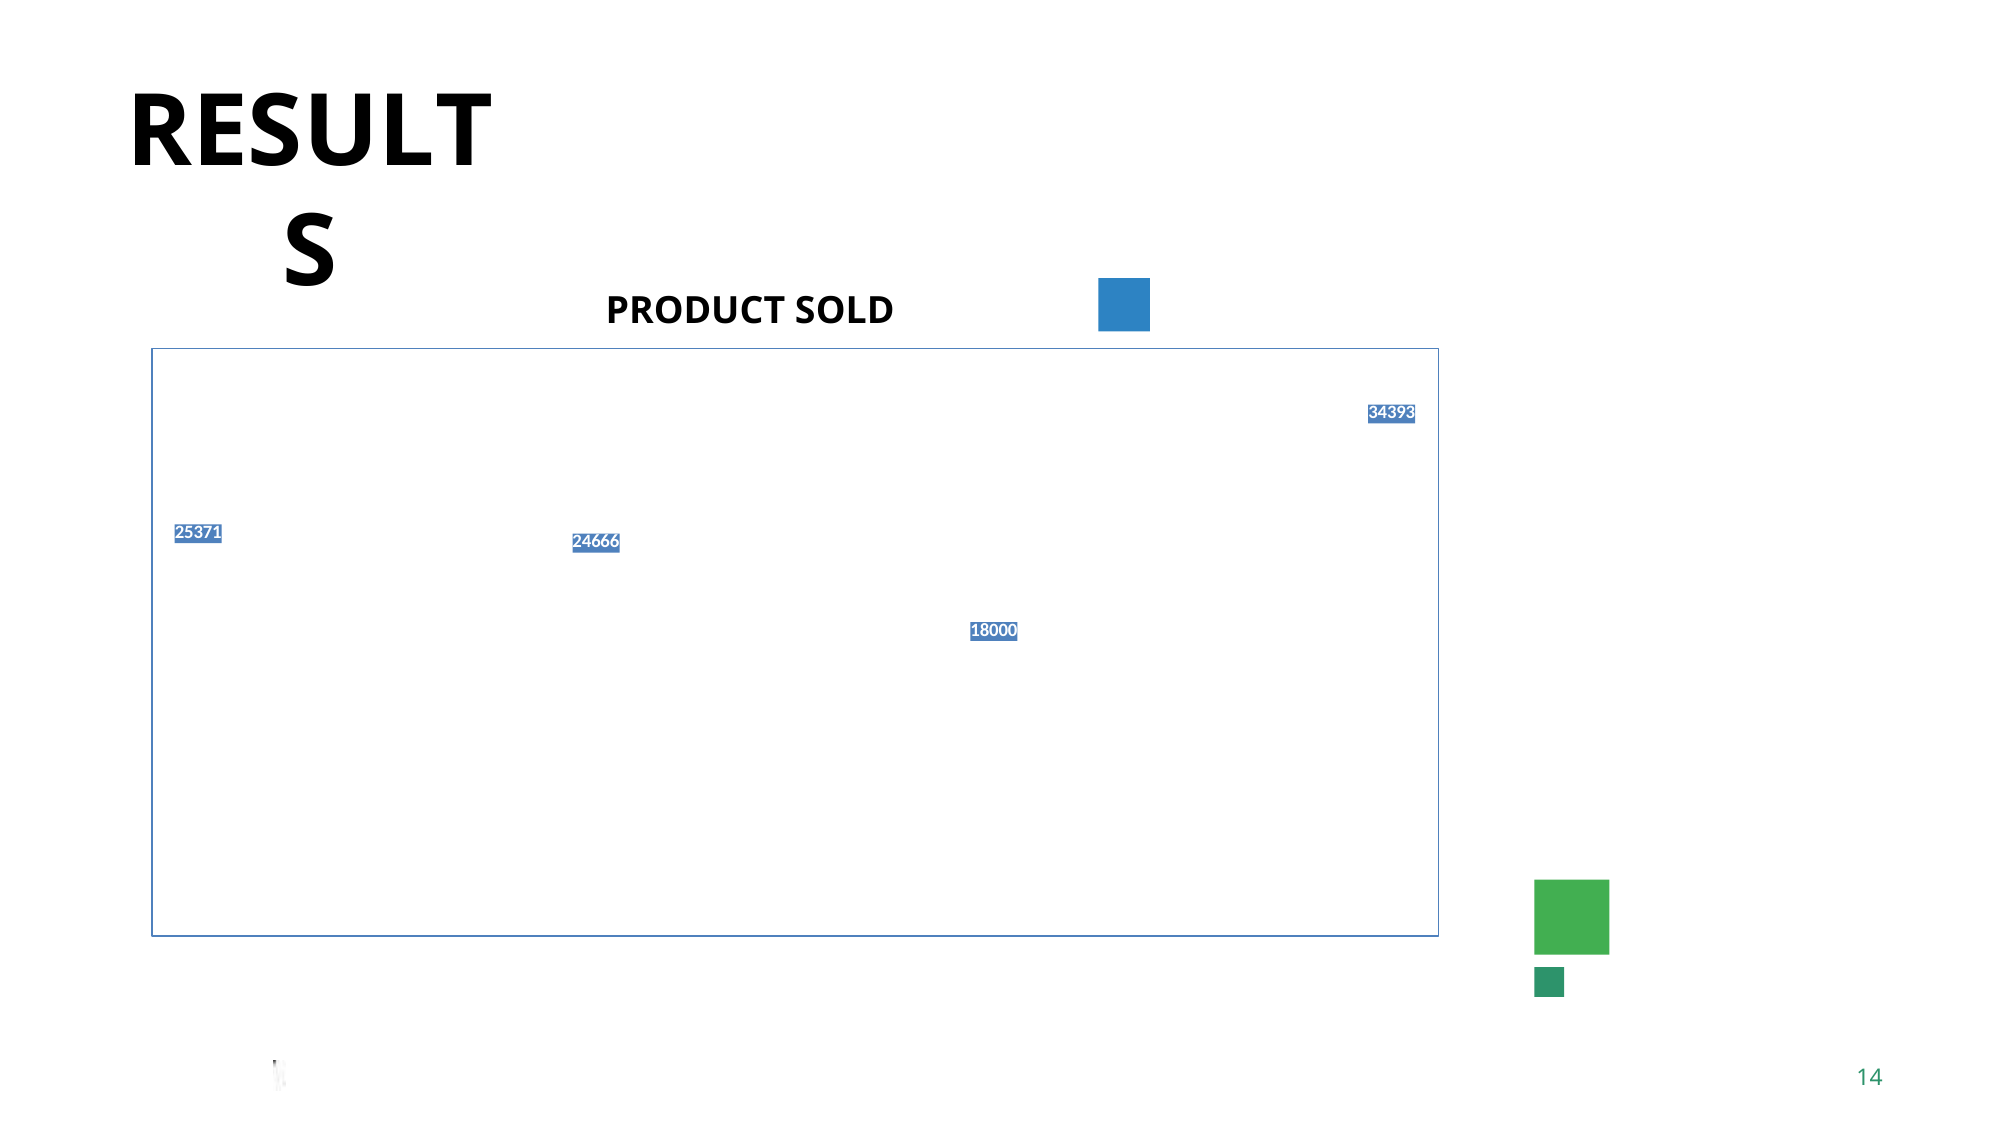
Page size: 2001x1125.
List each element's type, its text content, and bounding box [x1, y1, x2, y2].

text_box [1126, 278, 1150, 332]
text_box PRODUCT SOLD [375, 278, 1126, 339]
picture [273, 1060, 286, 1091]
chart [151, 347, 1440, 937]
text_box [1534, 967, 1565, 997]
text_box [1534, 879, 1610, 955]
text_box 14 [1849, 1061, 1888, 1094]
title RESULTS [123, 63, 524, 188]
